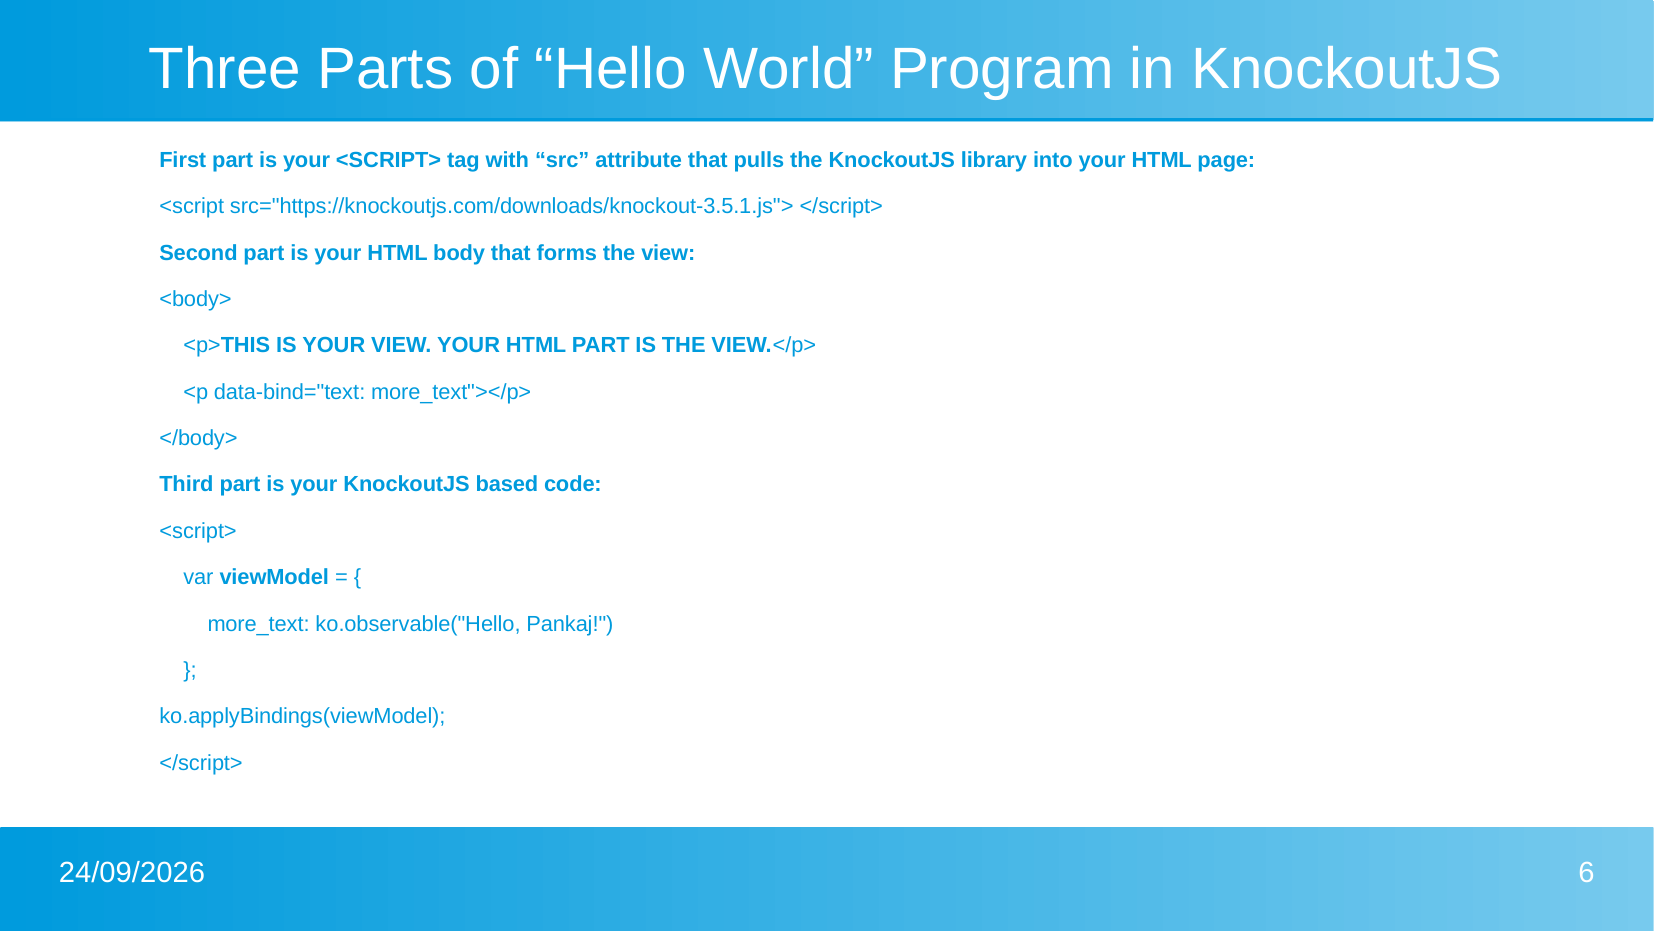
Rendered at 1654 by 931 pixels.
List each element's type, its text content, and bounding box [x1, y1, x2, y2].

title Three Parts of “Hello World” Program in KnockoutJS [59, 36, 1595, 102]
list First part is your <SCRIPT> tag with “src” attribute that pulls the KnockoutJS library into your HTML page: <script src="https://knockoutjs.com/downloads/knockout-3.5.1.js"> </script> Second part is your HTML body that forms the view: <body> <p>THIS IS YOUR VIEW. YOUR HTML PART IS THE VIEW.</p> <p data-bind="text: more_text"></p> </body> Third part is your KnockoutJS based code: <script> var viewModel = { more_text: ko.observable("Hello, Pankaj!") }; ko.applyBindings(viewModel); </script> [88, 147, 1625, 739]
